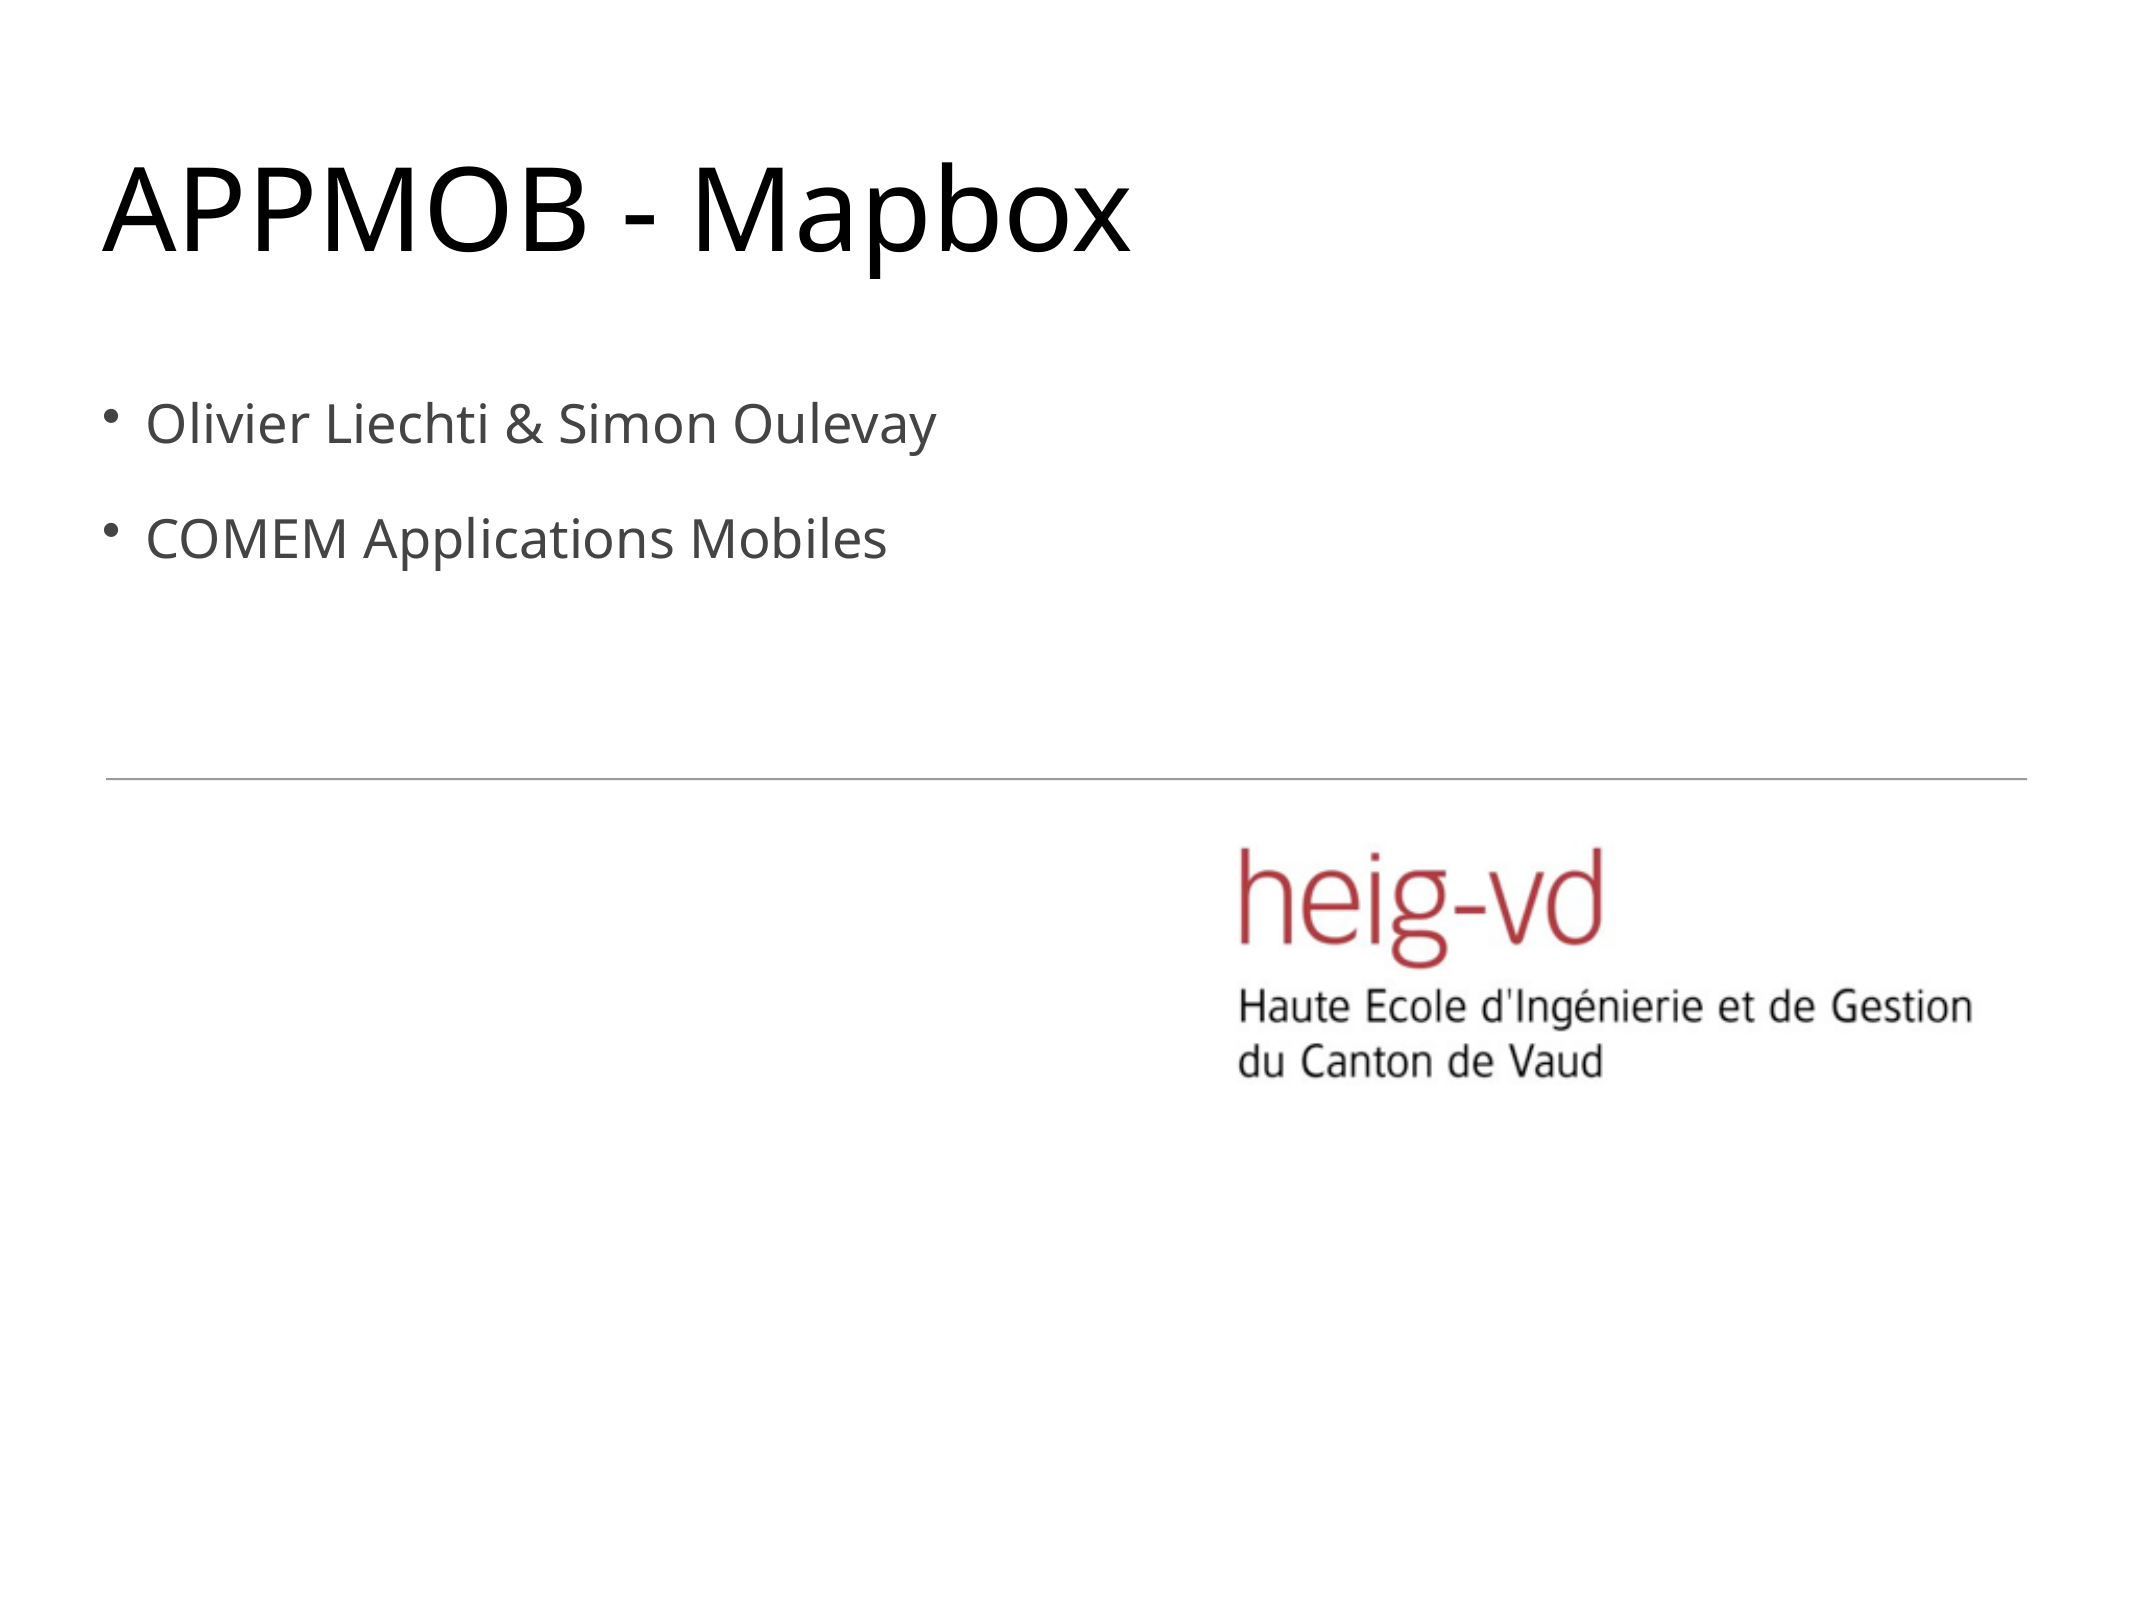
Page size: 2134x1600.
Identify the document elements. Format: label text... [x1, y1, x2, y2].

title APPMOB - Mapbox [93, 54, 2040, 284]
subtitle Olivier Liechti & Simon Oulevay COMEM Applications Mobiles [93, 381, 2040, 1459]
